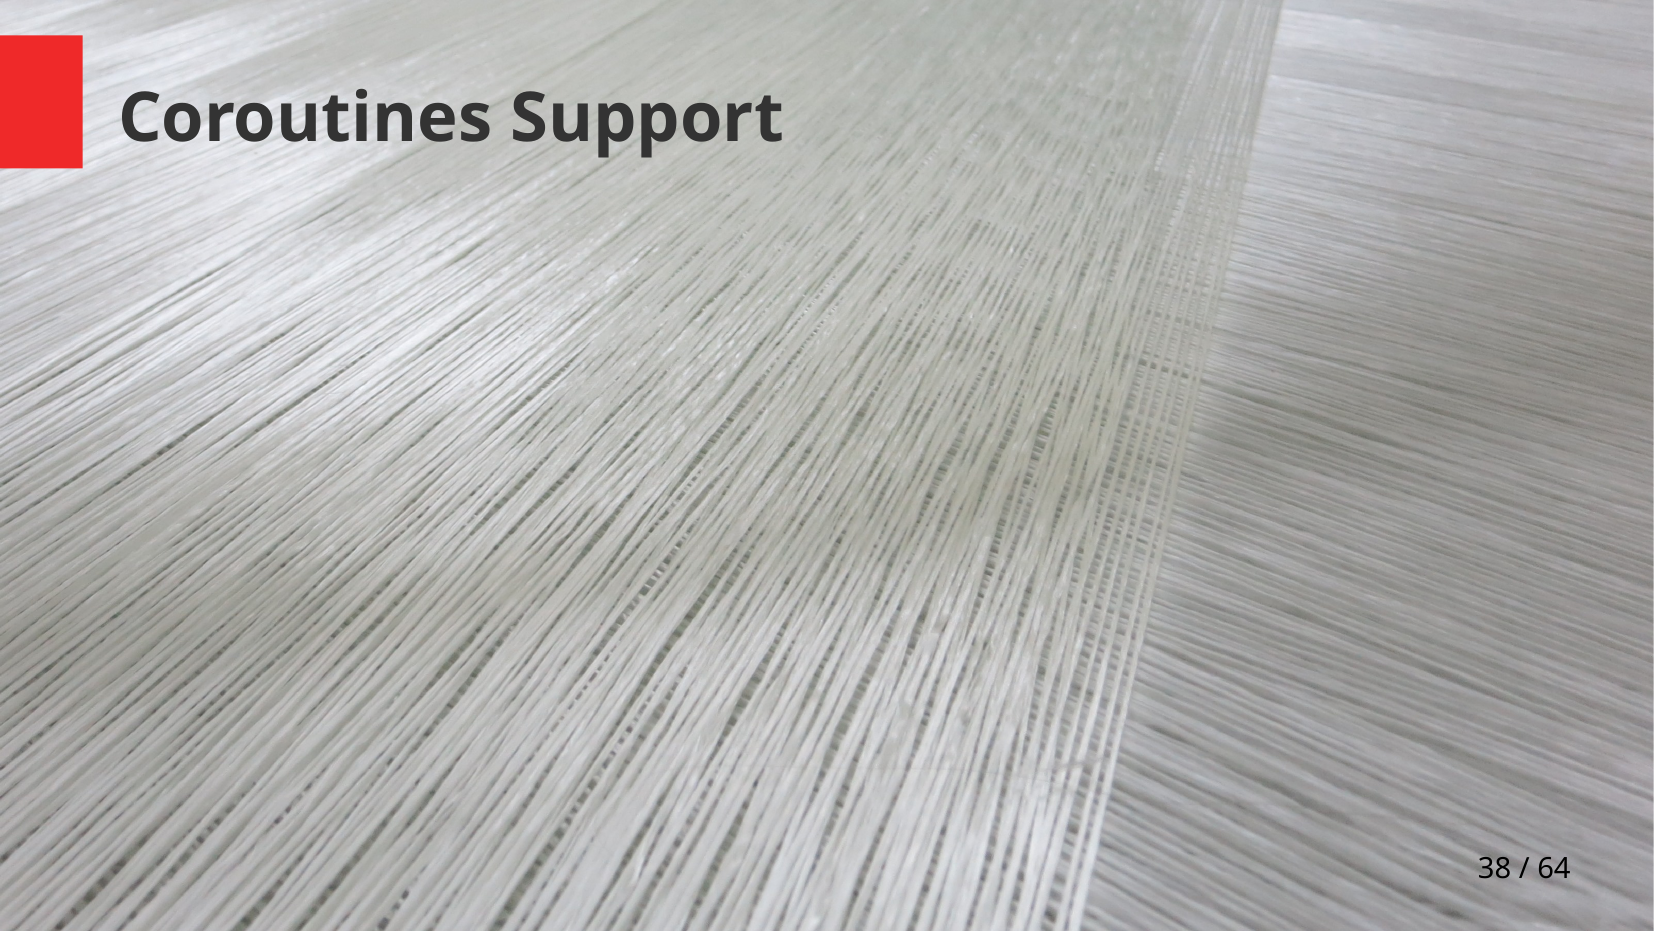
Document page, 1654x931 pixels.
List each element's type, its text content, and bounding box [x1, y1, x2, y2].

picture [0, 0, 1654, 931]
title Coroutines Support [118, 37, 1571, 193]
